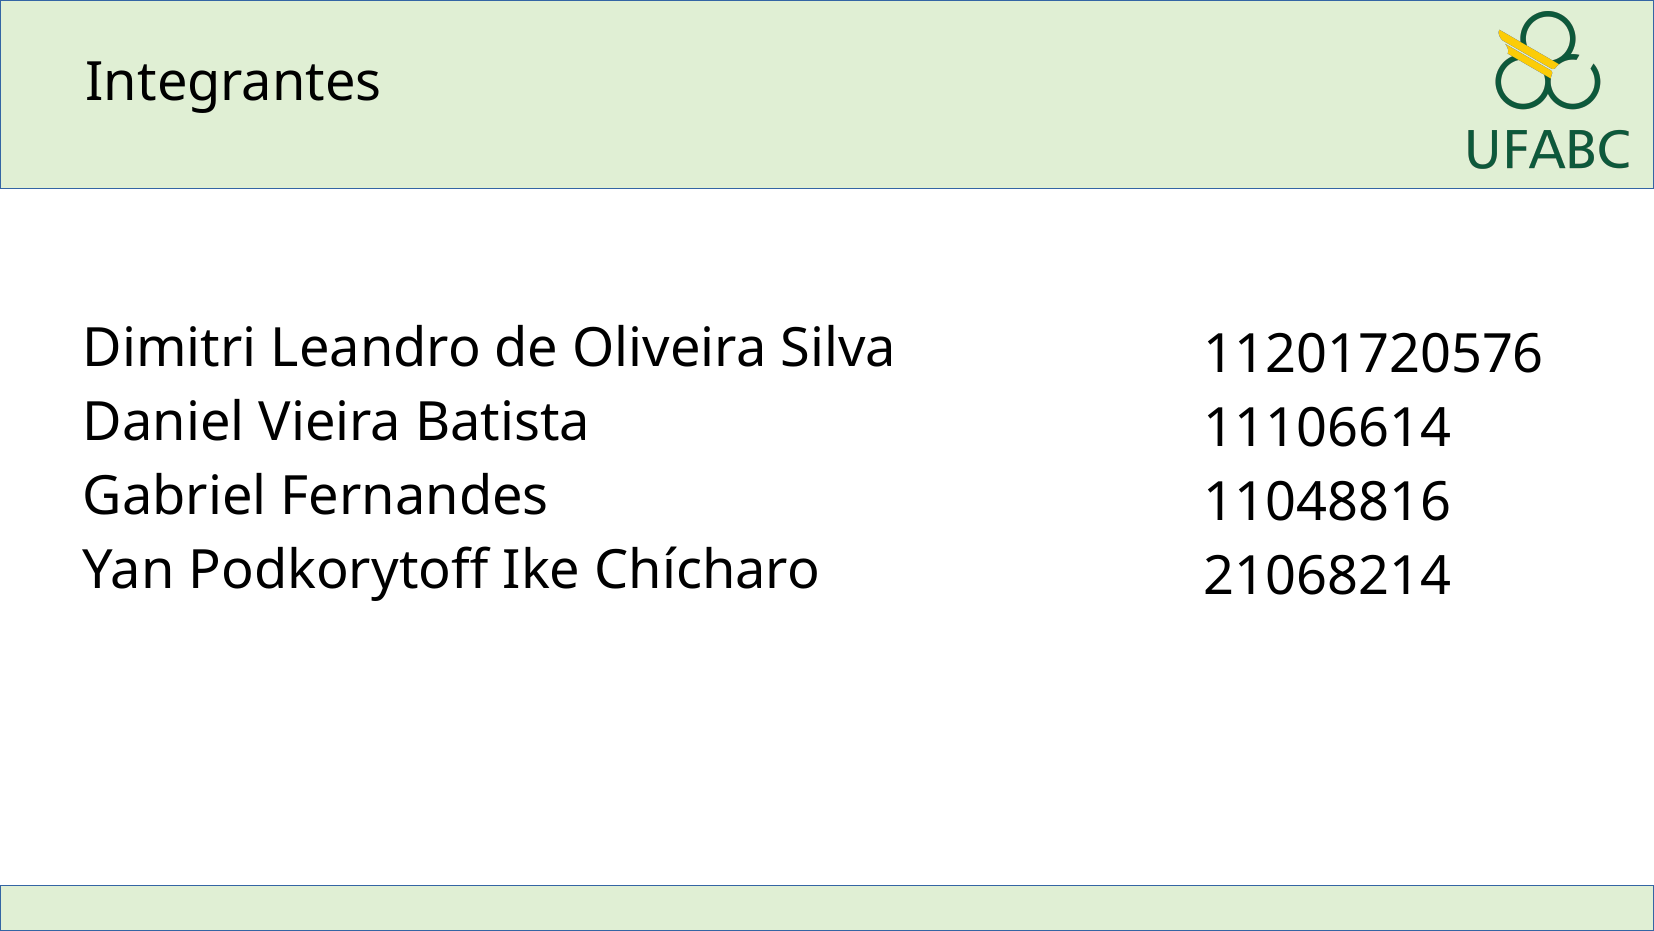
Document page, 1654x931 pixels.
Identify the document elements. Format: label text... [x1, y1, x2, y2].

text_box [0, 885, 1654, 931]
text_box Dimitri Leandro de Oliveira Silva Daniel Vieira Batista Gabriel Fernandes Yan Podkorytoff Ike Chícharo [67, 301, 1064, 740]
text_box [0, 0, 1654, 189]
picture [1464, 11, 1630, 181]
text_box 11201720576 11106614 11048816 21068214 [1188, 307, 1621, 745]
text_box Integrantes [70, 35, 437, 157]
